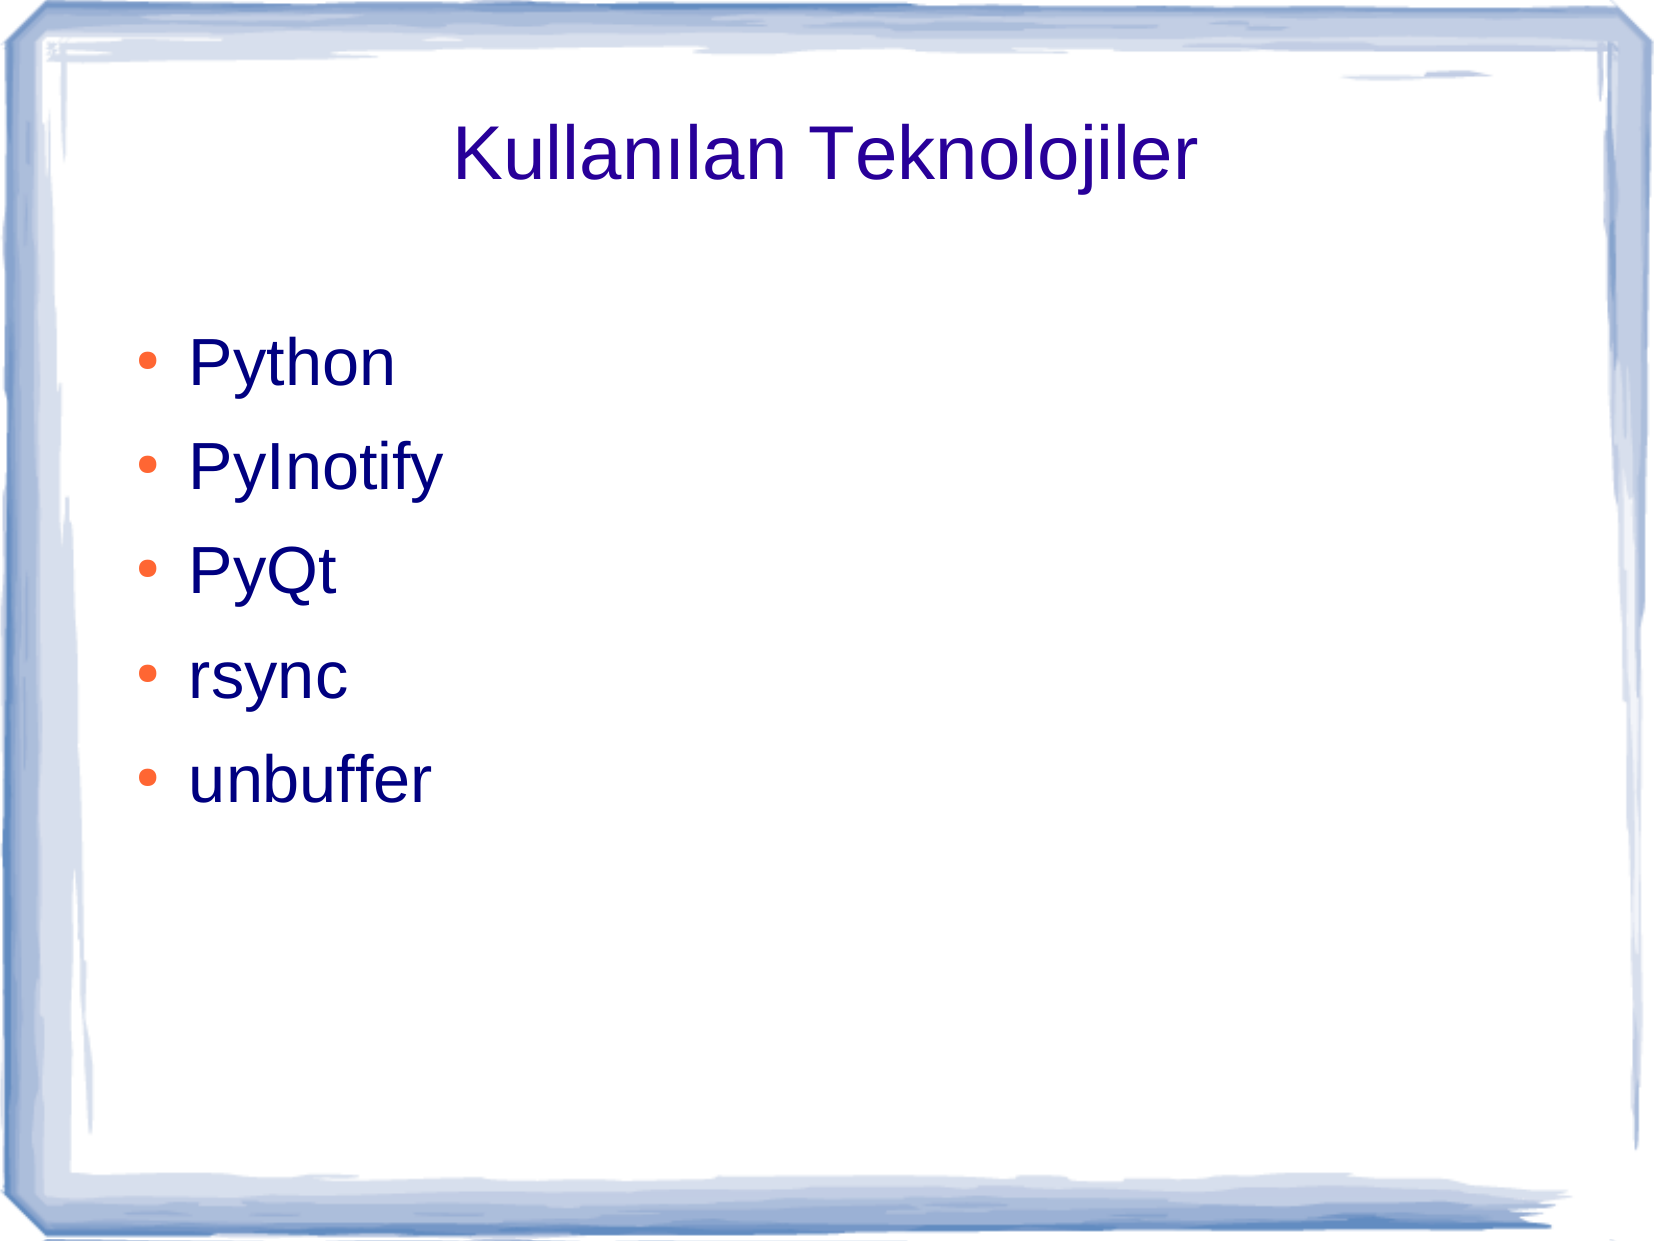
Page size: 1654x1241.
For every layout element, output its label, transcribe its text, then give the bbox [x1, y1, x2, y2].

list Python PyInotify PyQt rsync unbuffer [118, 324, 1571, 1045]
picture [0, 0, 1654, 1241]
title Kullanılan Teknolojiler [82, 49, 1571, 257]
